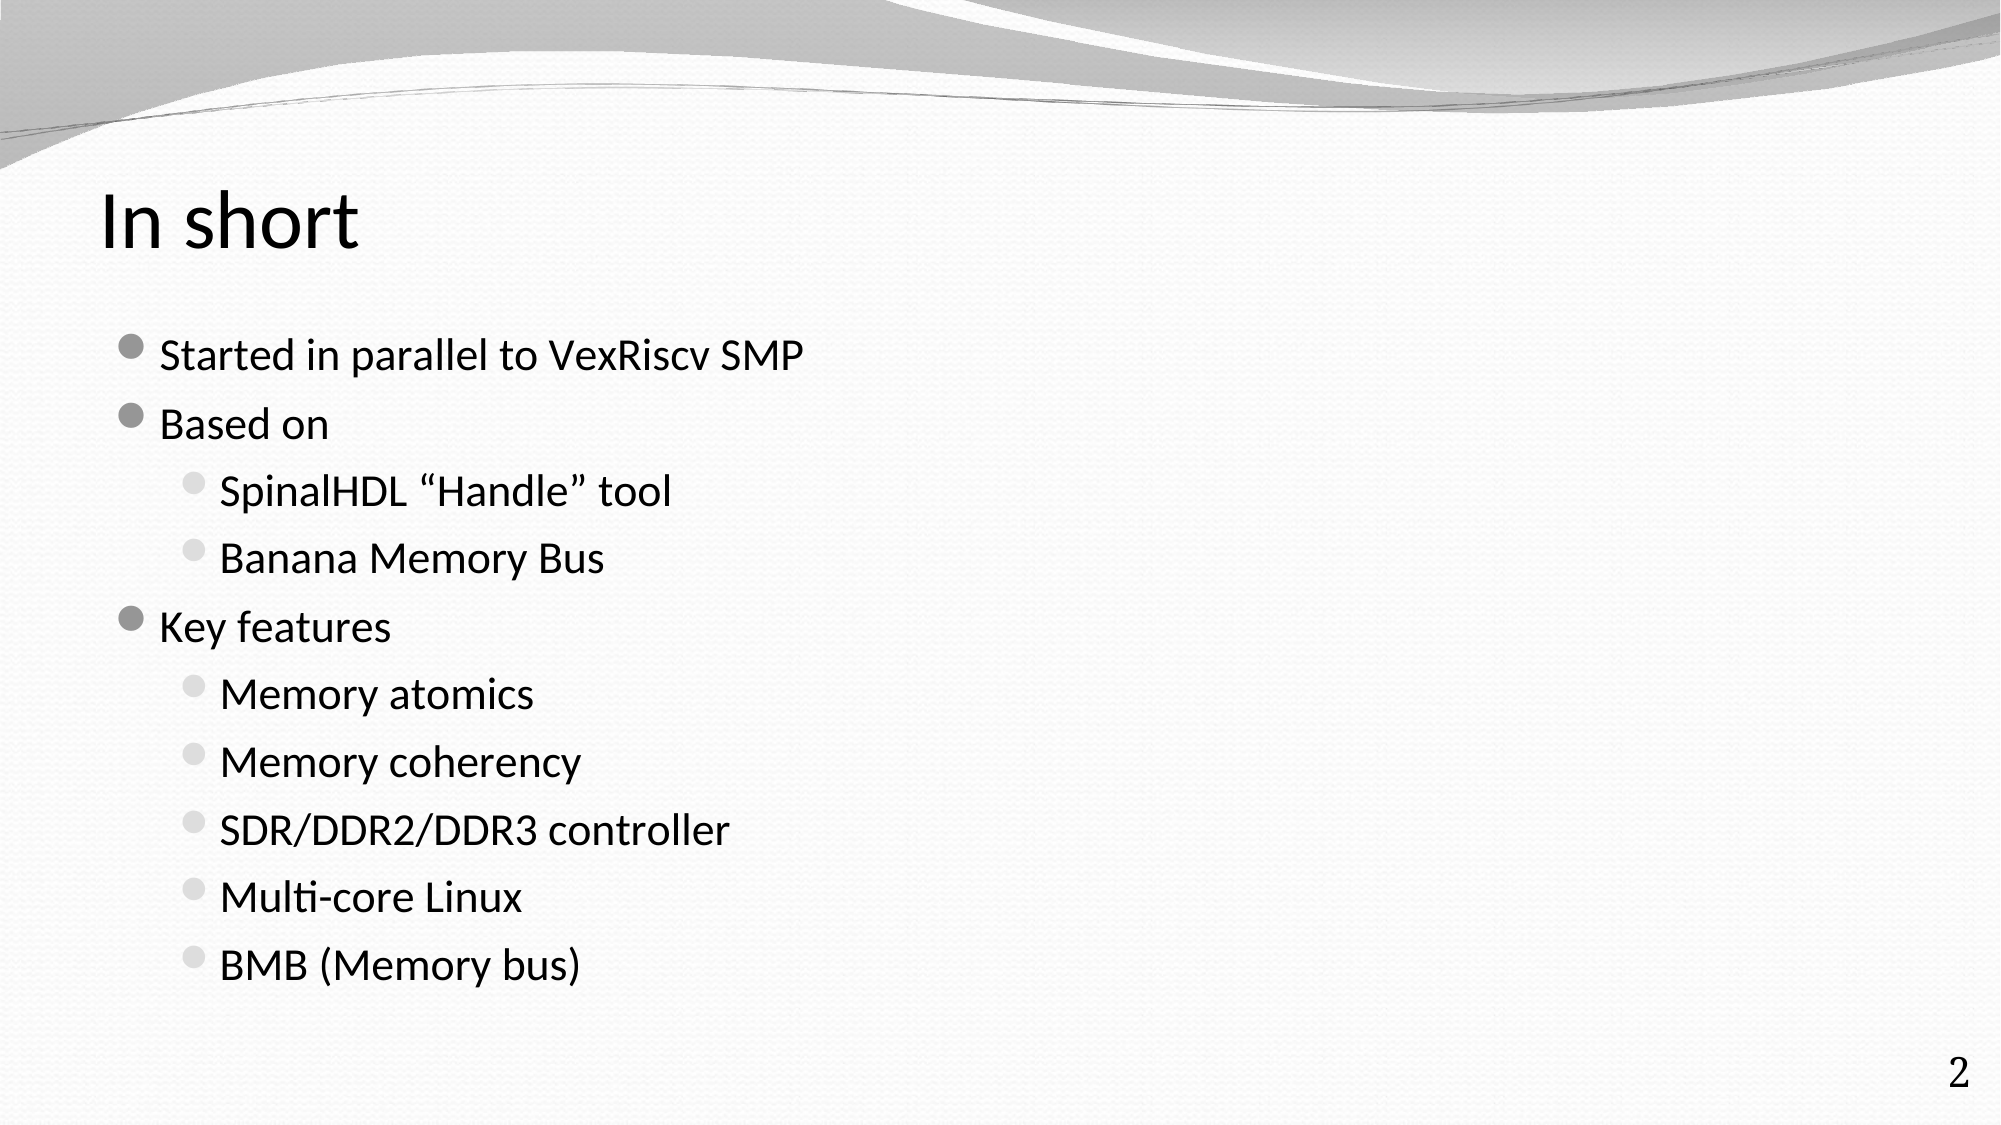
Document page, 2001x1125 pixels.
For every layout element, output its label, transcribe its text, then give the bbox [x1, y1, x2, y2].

list Started in parallel to VexRiscv SMP Based on SpinalHDL “Handle” tool Banana Memory Bus Key features Memory atomics Memory coherency SDR/DDR2/DDR3 controller Multi-core Linux BMB (Memory bus) [99, 317, 1901, 1038]
picture [0, 0, 2001, 1125]
title In short [99, 77, 1901, 266]
text_box <numéro> [1804, 1042, 1971, 1103]
